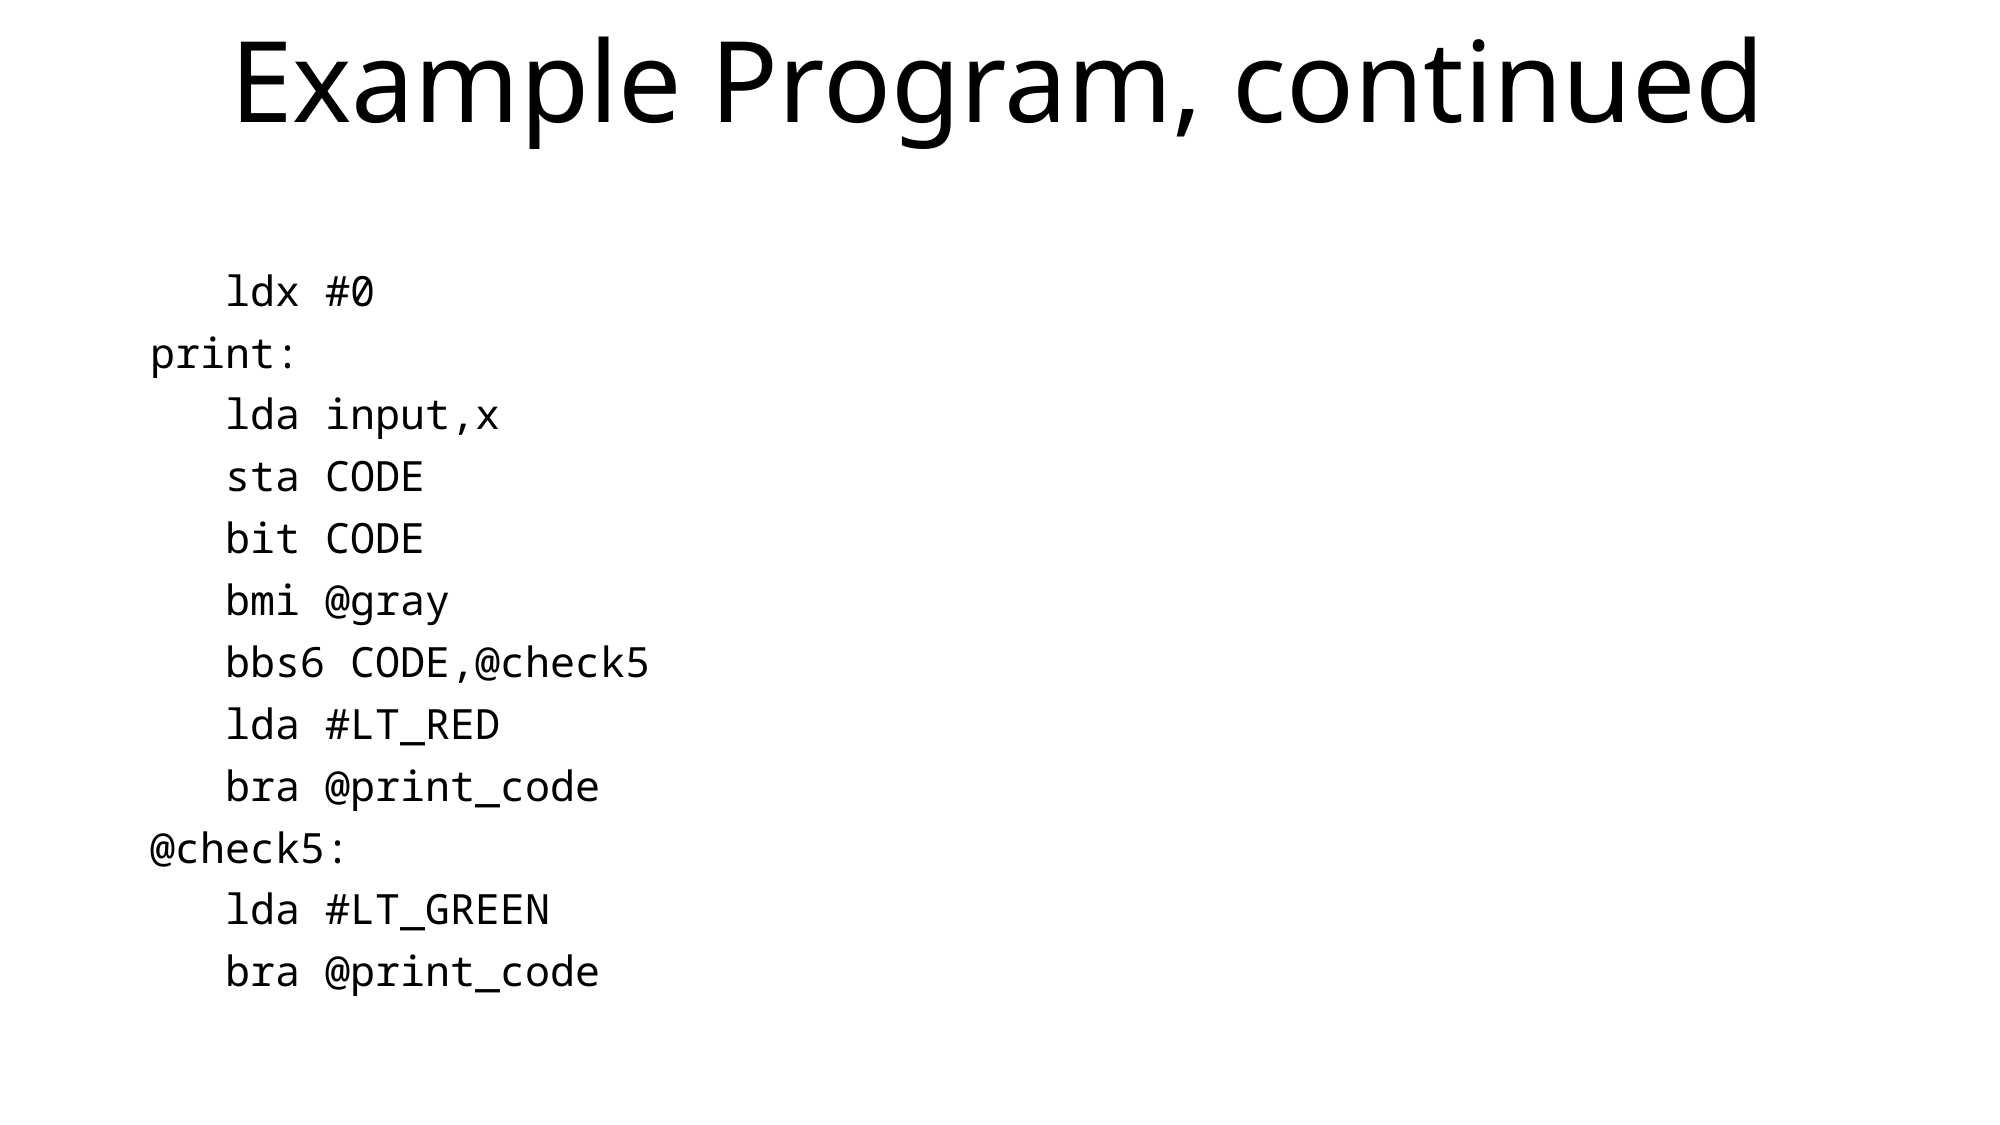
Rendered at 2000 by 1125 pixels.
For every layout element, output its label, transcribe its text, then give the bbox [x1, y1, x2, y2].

title Example Program, continued [135, 7, 1861, 165]
list ldx #0 print: lda input,x sta CODE bit CODE bmi @gray bbs6 CODE,@check5 lda #LT_RED bra @print_code @check5: lda #LT_GREEN bra @print_code [135, 195, 1860, 1036]
